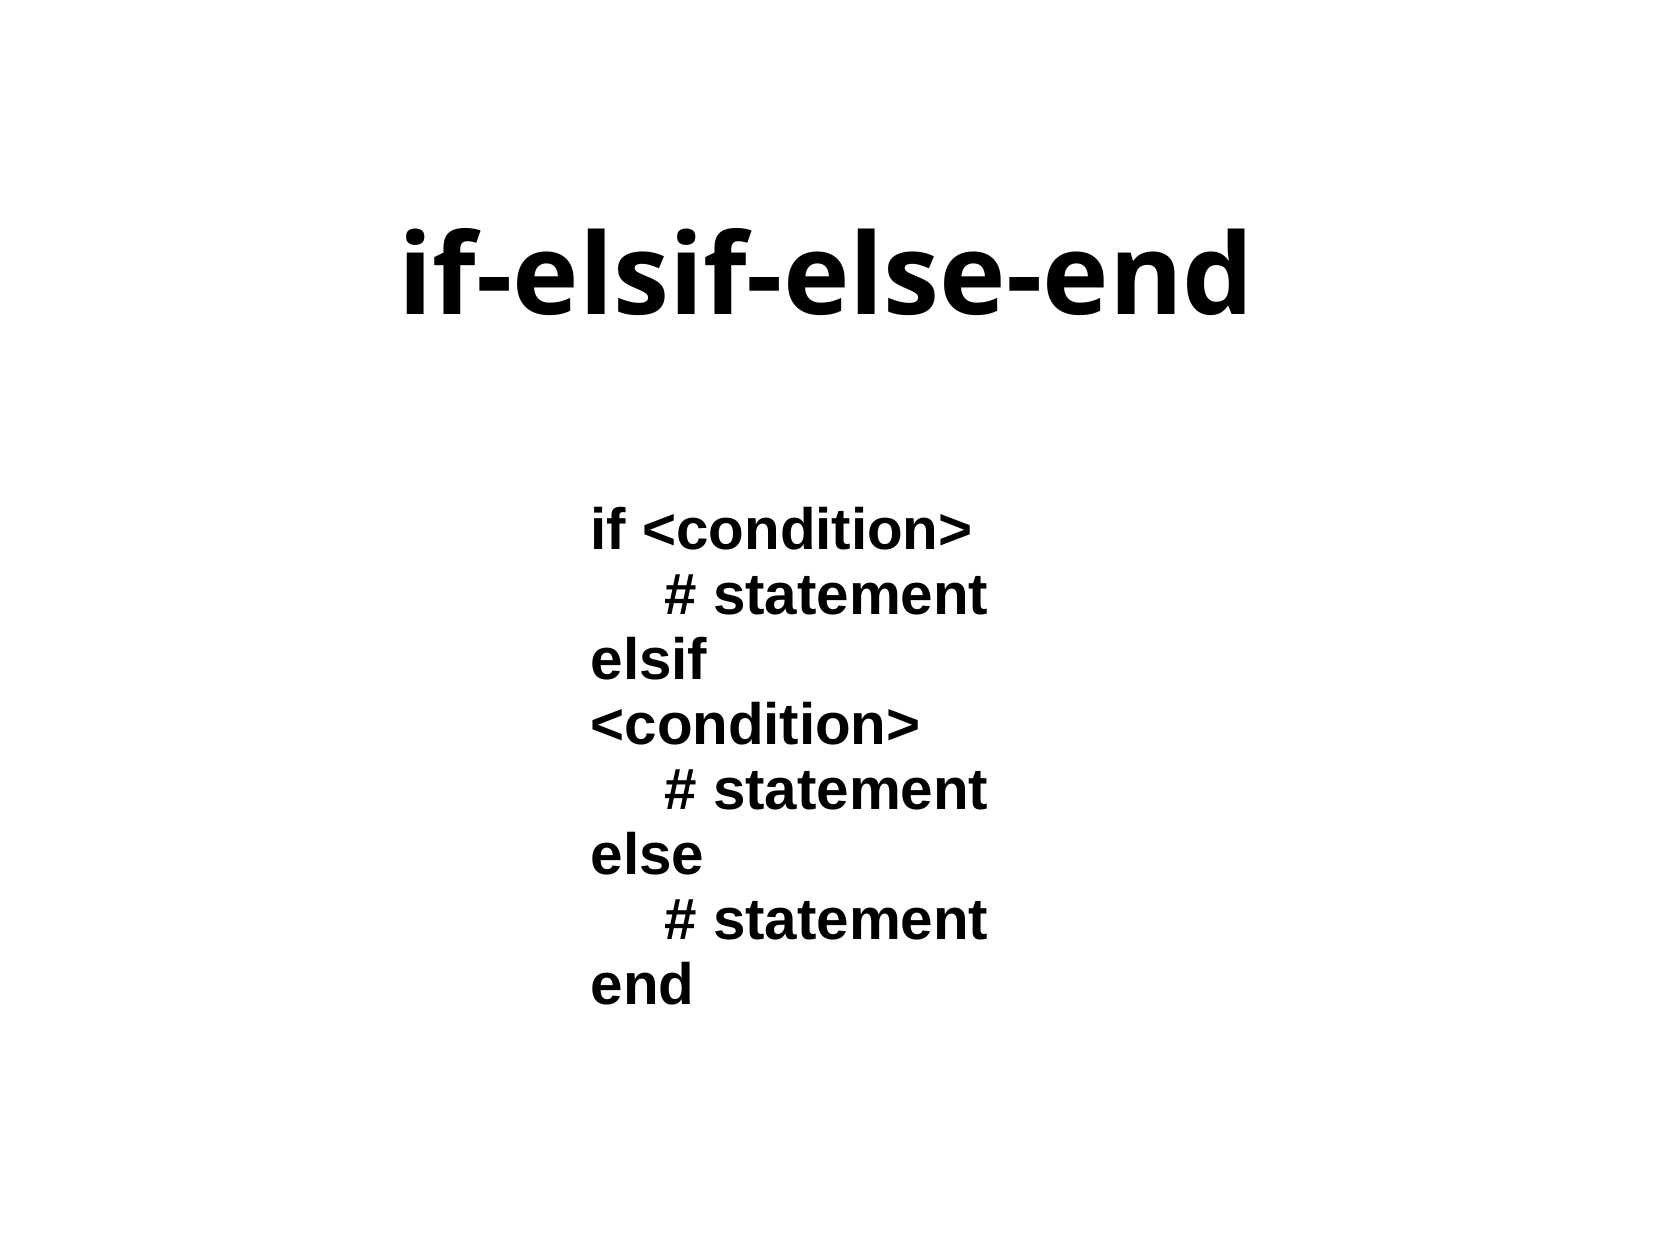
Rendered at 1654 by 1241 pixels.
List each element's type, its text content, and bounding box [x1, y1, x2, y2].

text_box if <condition> # statement elsif <condition> # statement else # statement end [590, 496, 1040, 1017]
title if-elsif-else-end [82, 167, 1571, 375]
